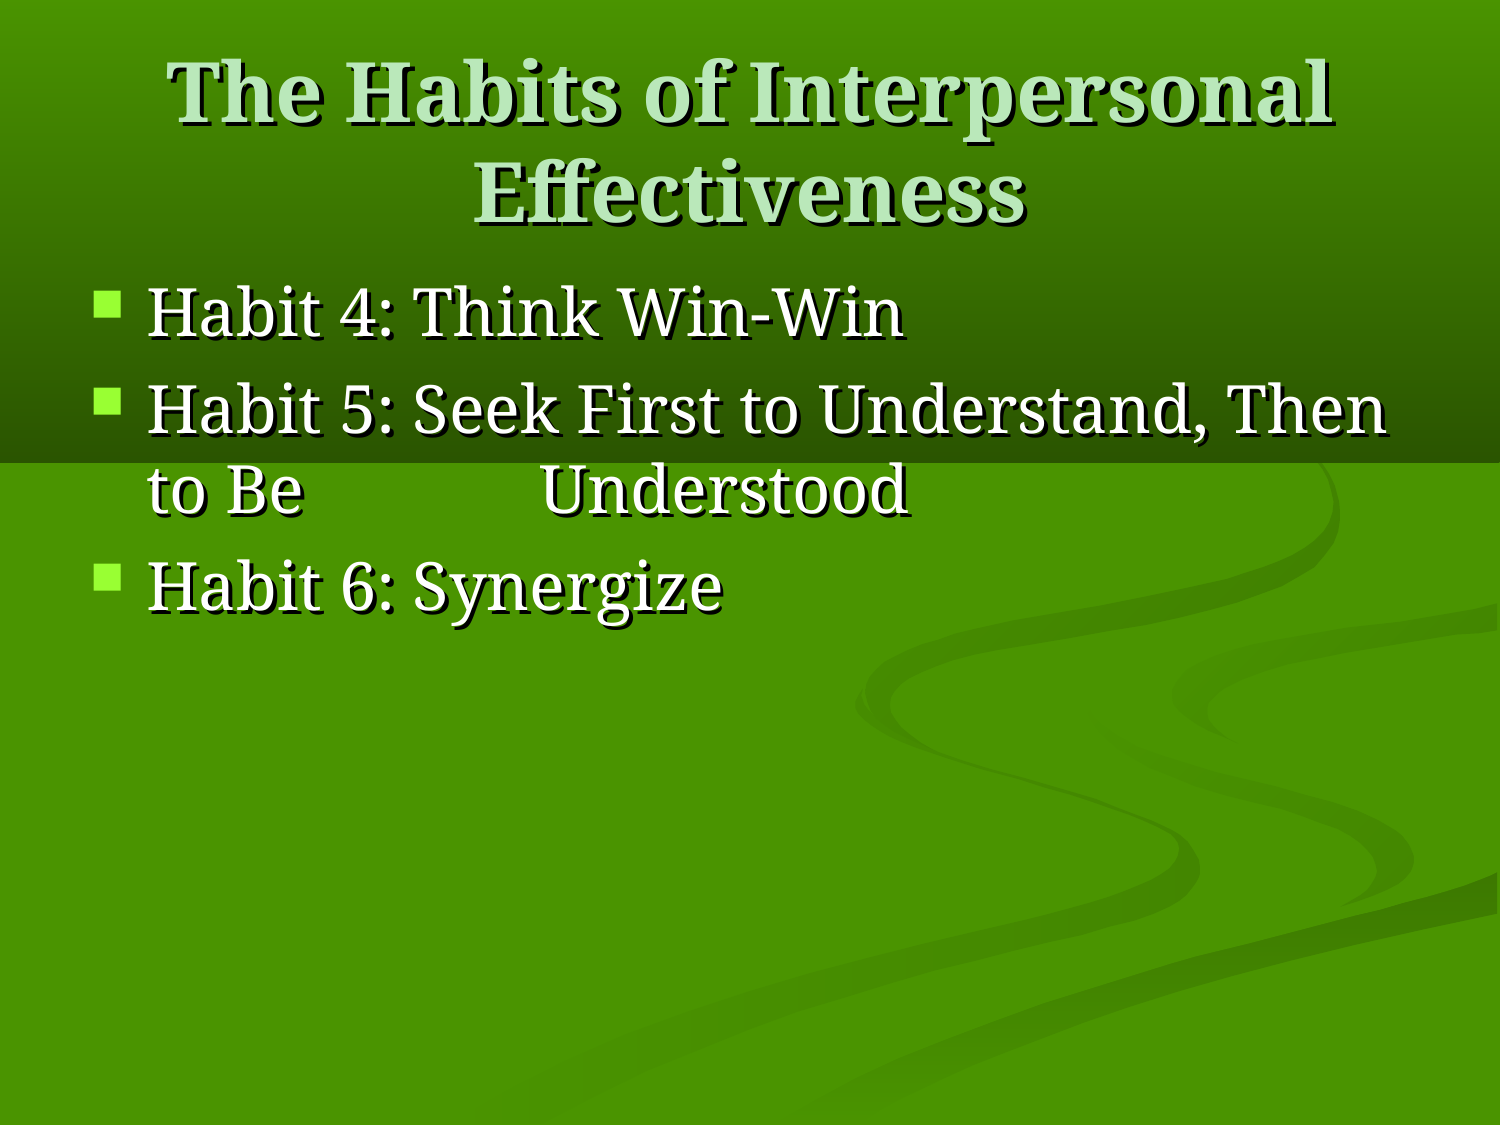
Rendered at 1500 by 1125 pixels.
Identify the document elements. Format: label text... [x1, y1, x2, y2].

title The Habits of Interpersonal Effectiveness [75, 31, 1426, 247]
list Habit 4: Think Win-Win Habit 5: Seek First to Understand, Then to Be Understood Habit 6: Synergize [75, 262, 1426, 1006]
